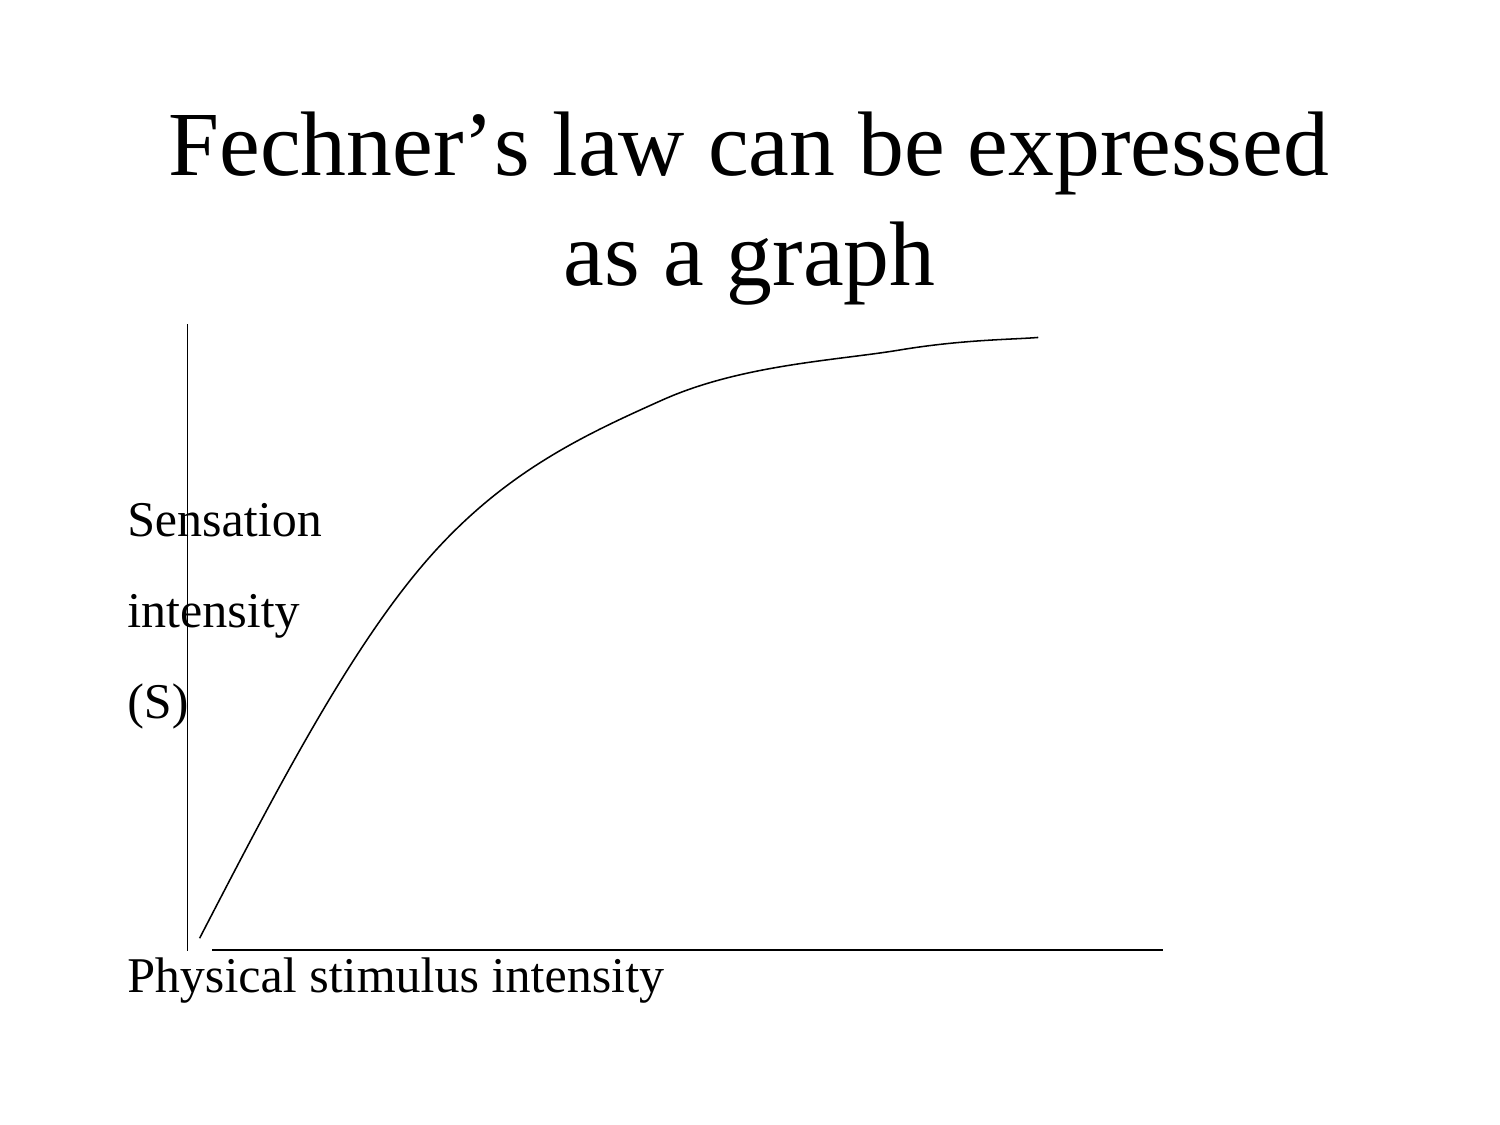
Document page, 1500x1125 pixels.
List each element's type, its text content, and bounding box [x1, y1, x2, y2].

text_box Sensation intensity (S) Physical stimulus intensity [112, 387, 1126, 1011]
title Fechner’s law can be expressed as a graph [112, 99, 1388, 288]
